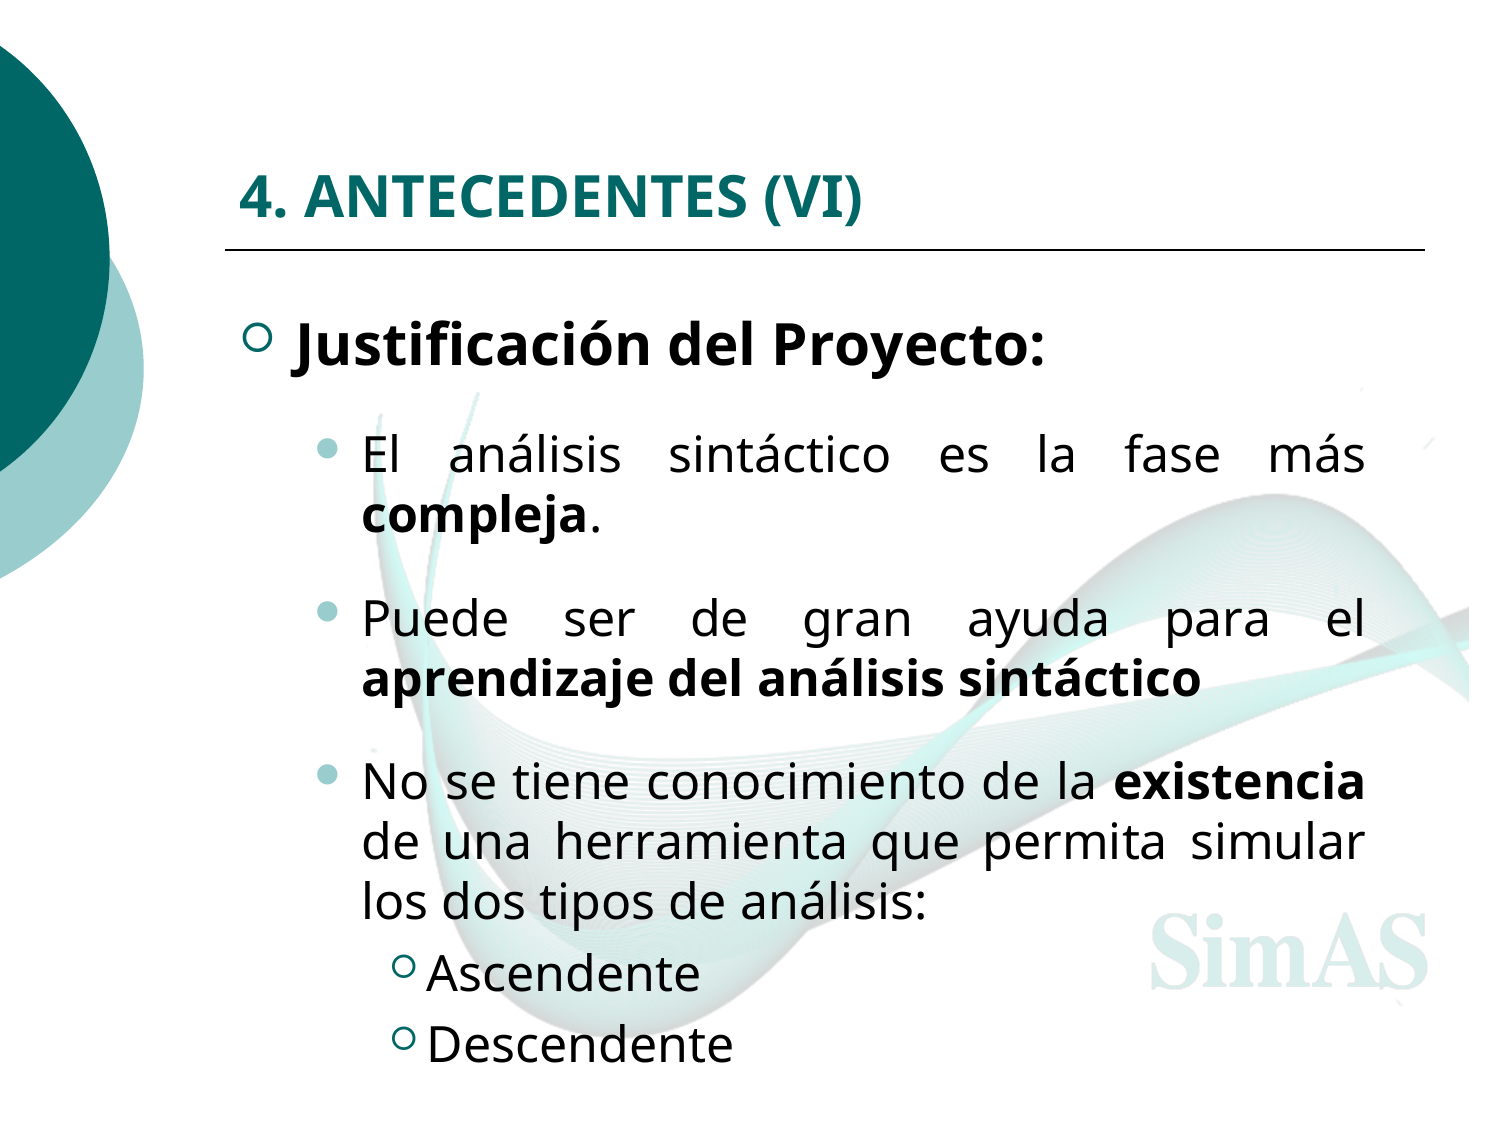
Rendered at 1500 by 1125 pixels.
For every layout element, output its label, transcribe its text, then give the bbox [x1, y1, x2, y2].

title 4. ANTECEDENTES (VI) [224, 49, 1425, 237]
list Justificación del Proyecto: El análisis sintáctico es la fase más compleja. Puede ser de gran ayuda para el aprendizaje del análisis sintáctico No se tiene conocimiento de la existencia de una herramienta que permita simular los dos tipos de análisis: Ascendente Descendente [224, 299, 1382, 1081]
